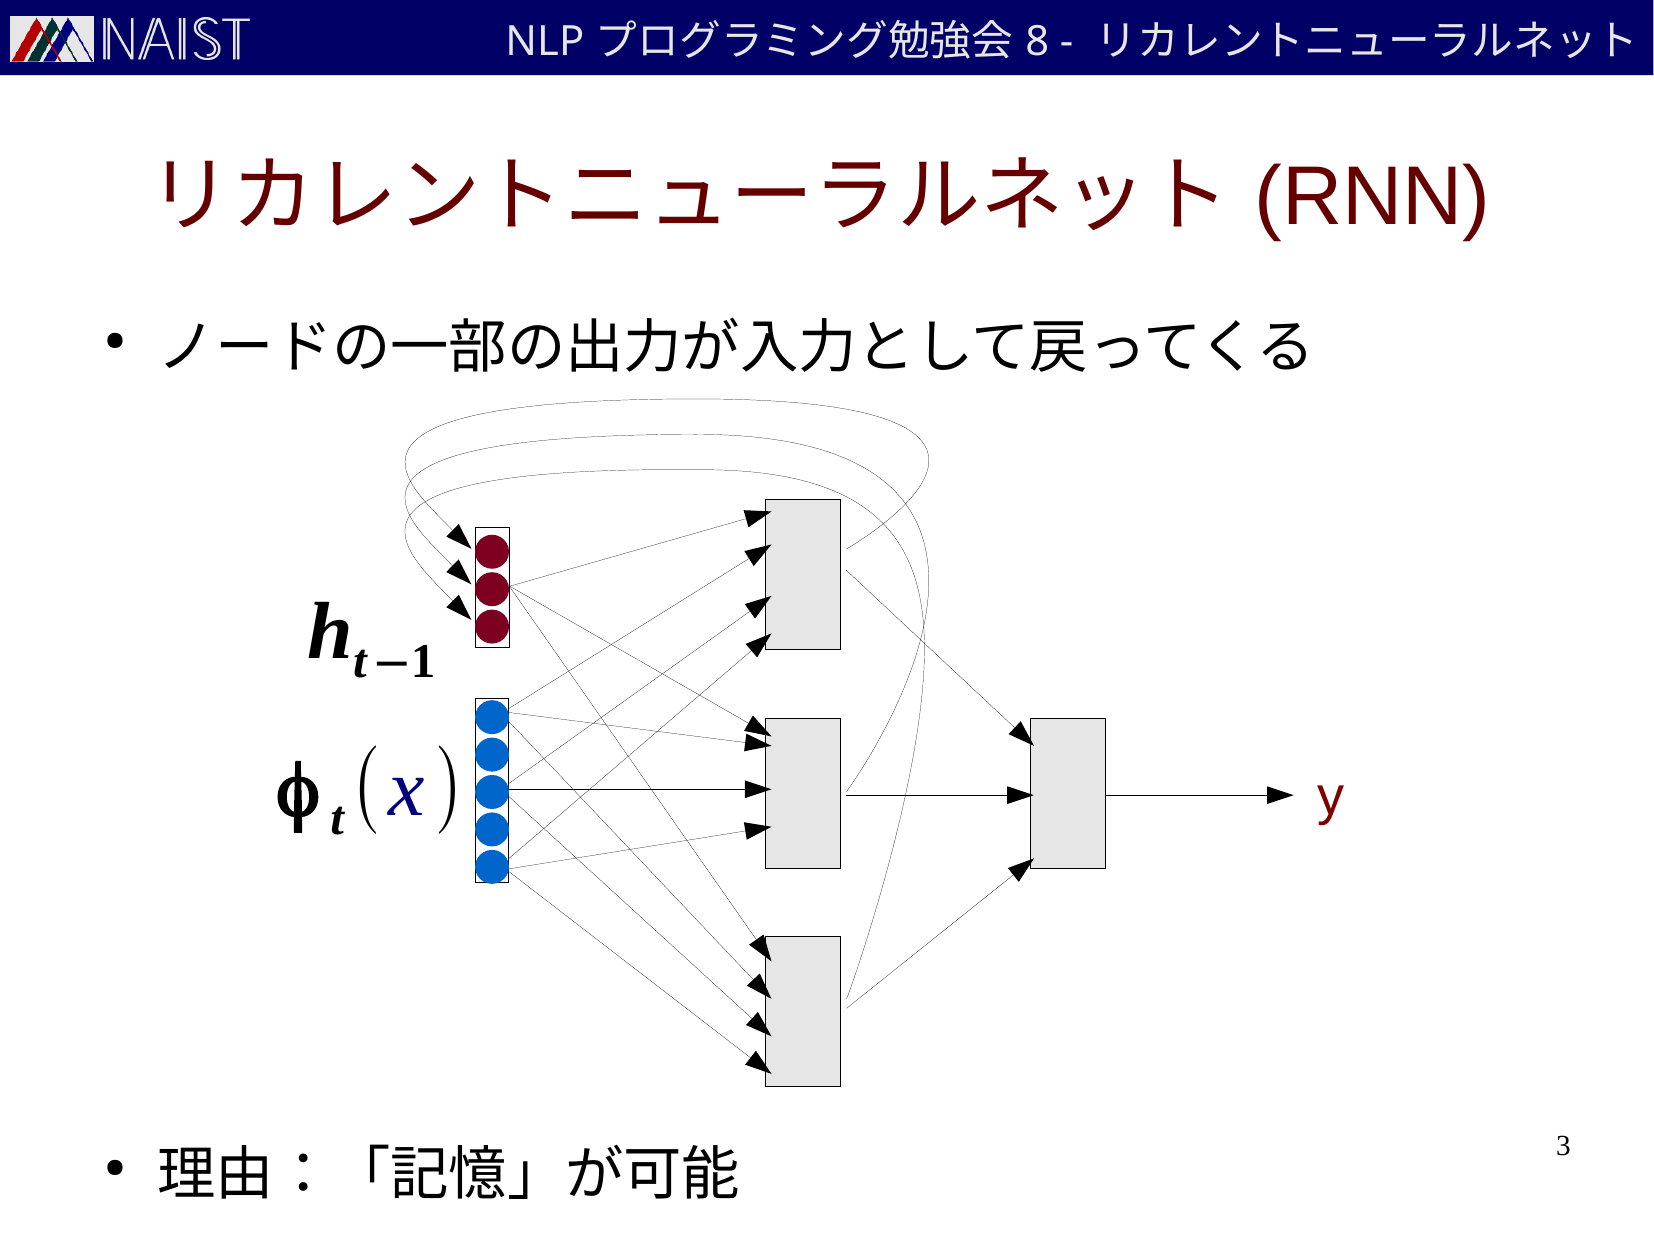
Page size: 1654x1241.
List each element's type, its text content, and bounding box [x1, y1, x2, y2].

chart [476, 800, 480, 821]
chart [284, 586, 456, 688]
title リカレントニューラルネット(RNN) [75, 92, 1564, 285]
text_box [475, 609, 510, 644]
text_box [475, 737, 510, 772]
text_box [475, 774, 510, 809]
text_box [765, 499, 841, 650]
text_box [475, 812, 510, 847]
text_box [765, 936, 841, 1087]
chart [476, 763, 480, 784]
text_box [765, 718, 841, 869]
text_box y [1302, 757, 1381, 834]
list 理由：「記憶」が可能 [86, 1126, 1576, 1192]
picture [10, 16, 94, 62]
text_box [475, 572, 510, 607]
text_box [475, 700, 510, 735]
picture [102, 17, 251, 60]
text_box [1030, 718, 1106, 869]
chart [257, 743, 475, 846]
list ノードの一部の出力が入力として戻ってくる [86, 300, 1576, 366]
text_box [475, 534, 510, 569]
text_box [475, 849, 510, 884]
